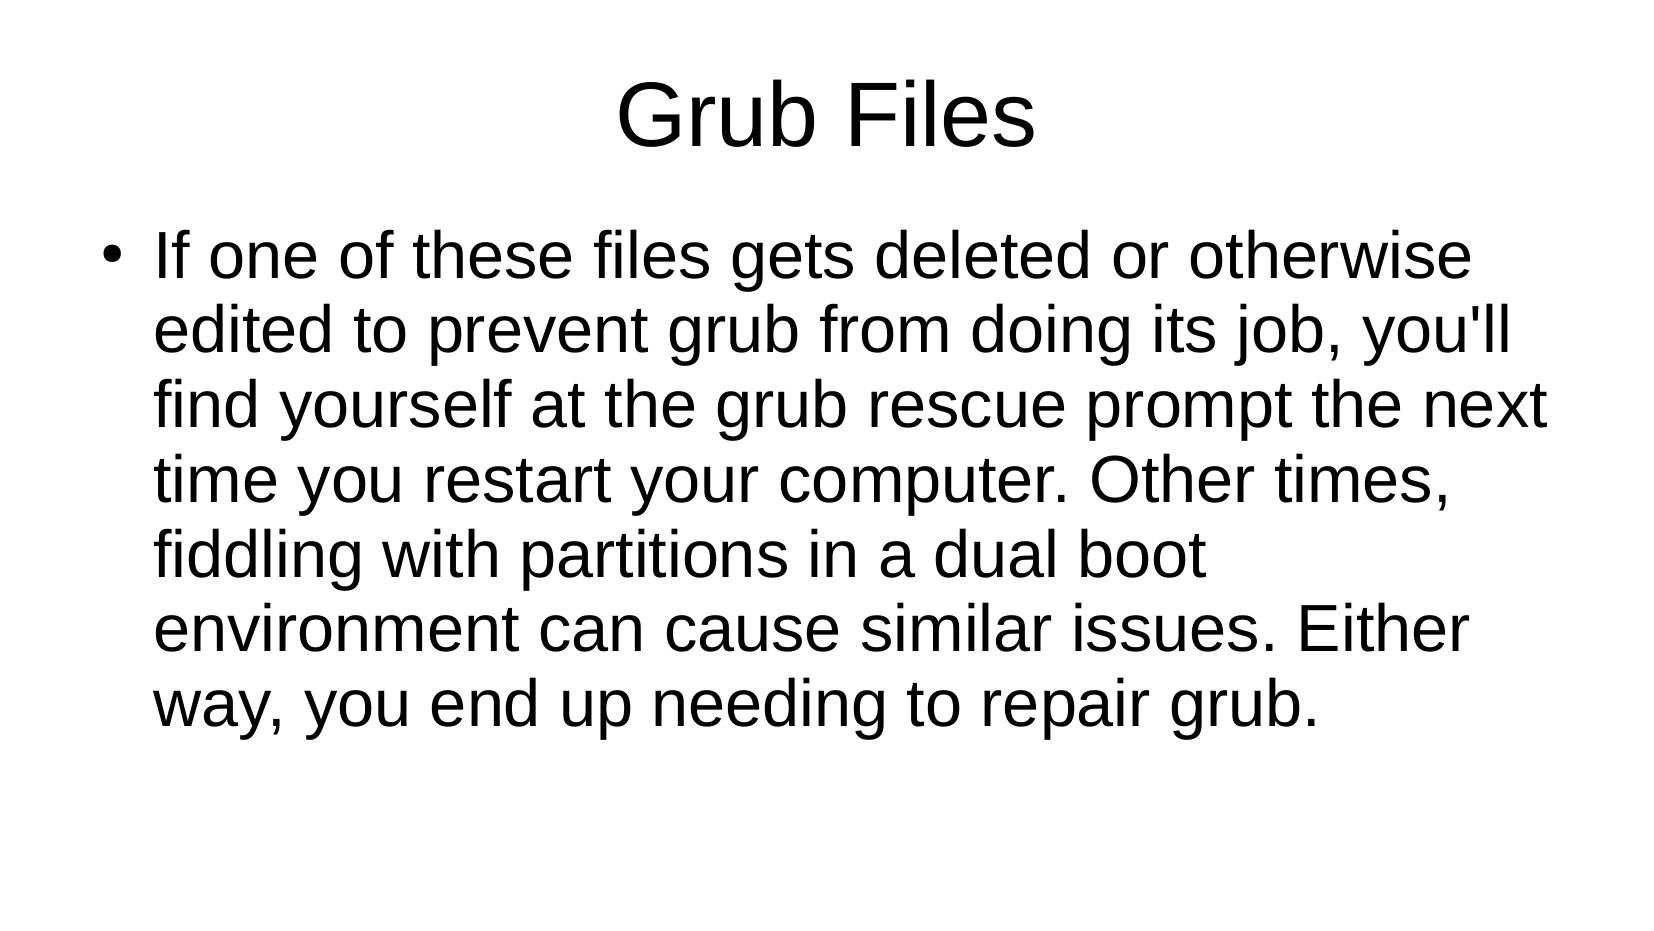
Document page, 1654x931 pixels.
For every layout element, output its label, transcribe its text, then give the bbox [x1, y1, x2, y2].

title Grub Files [82, 37, 1571, 193]
list If one of these files gets deleted or otherwise edited to prevent grub from doing its job, you'll find yourself at the grub rescue prompt the next time you restart your computer. Other times, fiddling with partitions in a dual boot environment can cause similar issues. Either way, you end up needing to repair grub. [82, 217, 1571, 758]
